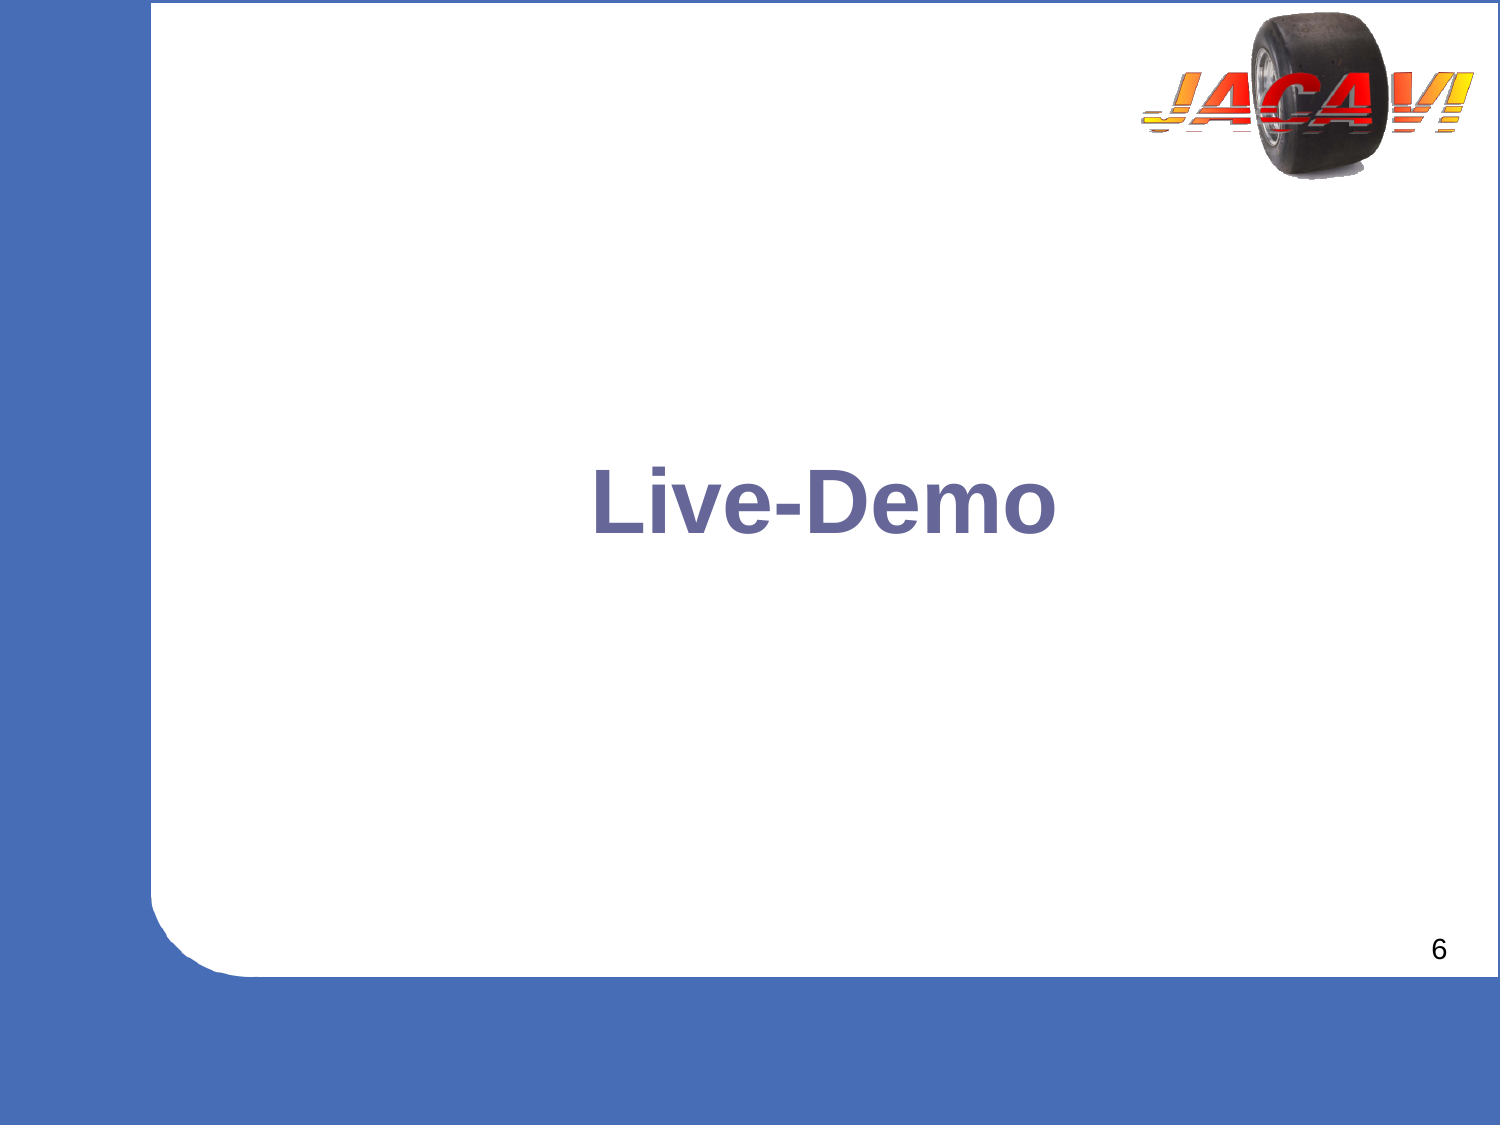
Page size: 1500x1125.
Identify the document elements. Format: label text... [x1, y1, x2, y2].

picture [0, 0, 1500, 1125]
title Live-Demo [150, 450, 1500, 656]
